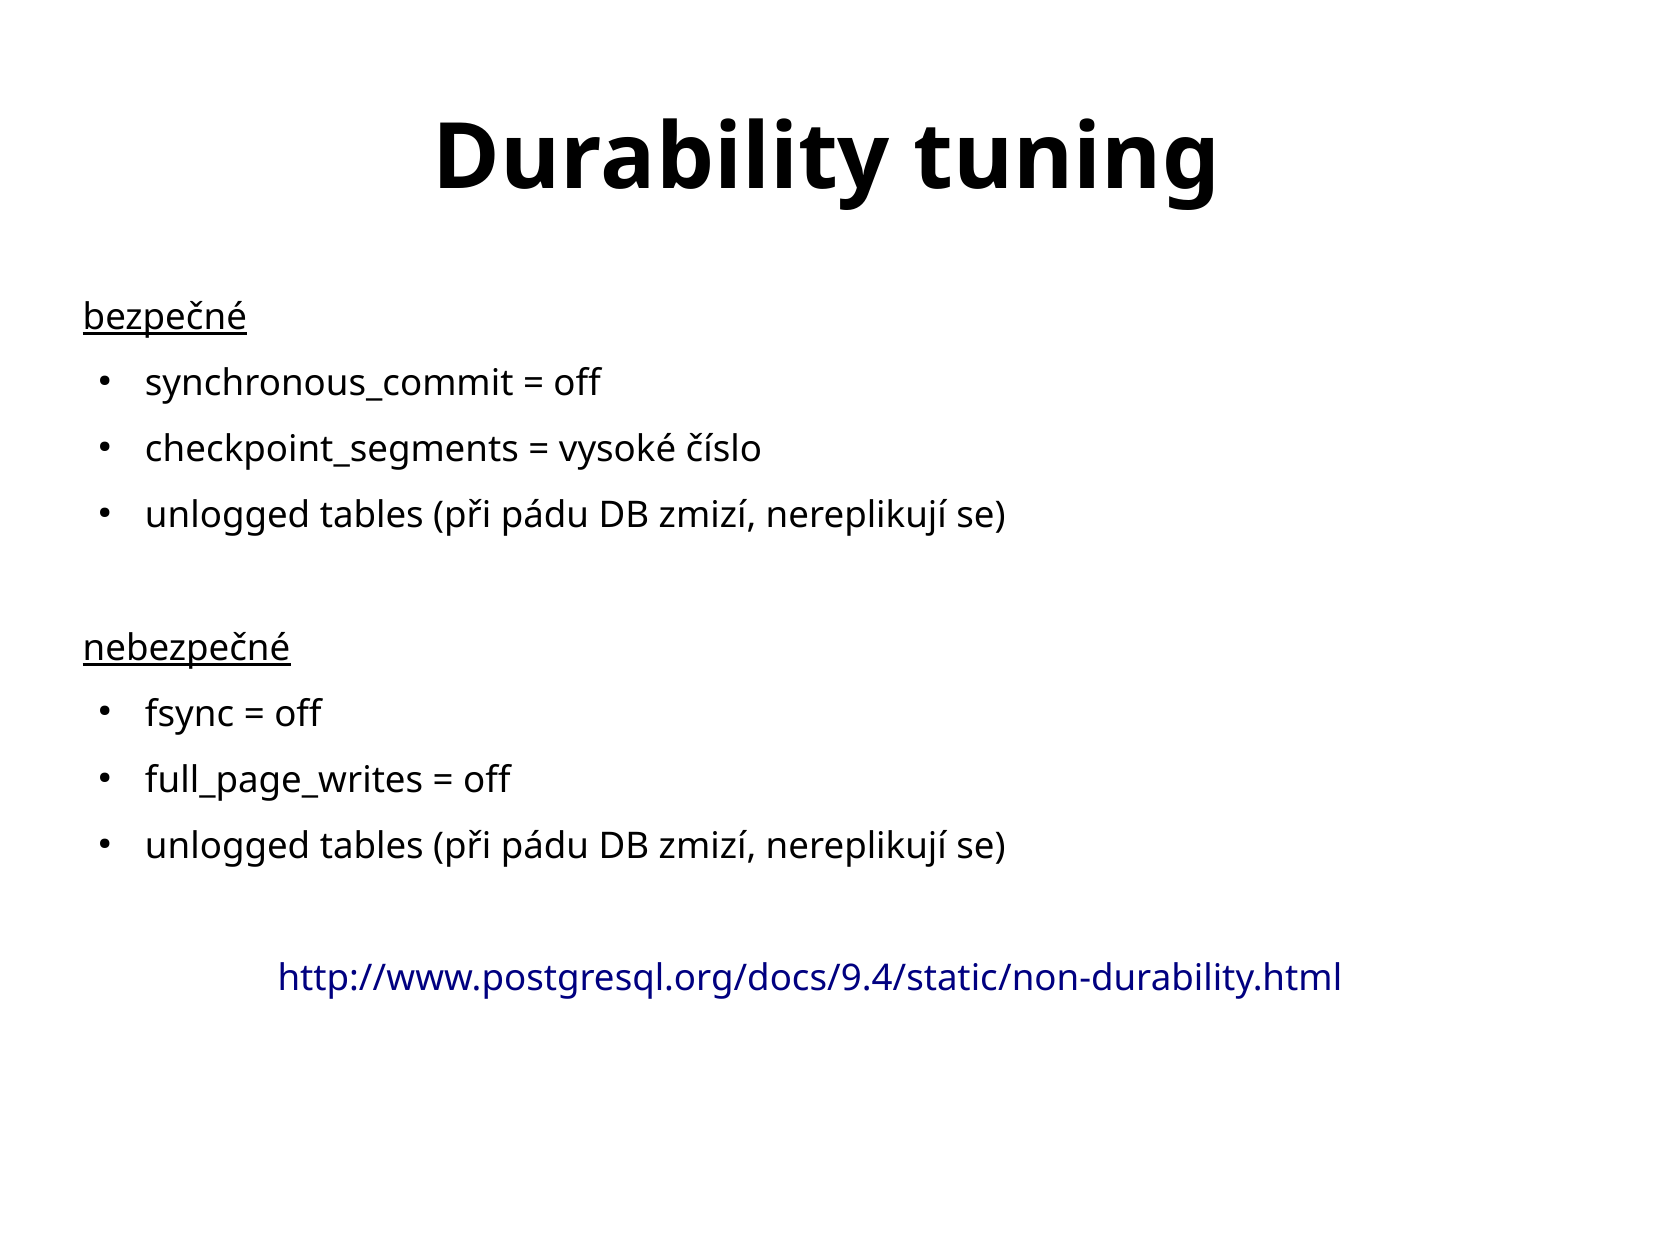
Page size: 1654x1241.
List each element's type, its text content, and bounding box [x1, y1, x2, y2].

title Durability tuning [82, 49, 1571, 257]
list bezpečné synchronous_commit = off checkpoint_segments = vysoké číslo unlogged tables (při pádu DB zmizí, nereplikují se) nebezpečné fsync = off full_page_writes = off unlogged tables (při pádu DB zmizí, nereplikují se) http://www.postgresql.org/docs/9.4/static/non-durability.html [82, 290, 1538, 1010]
